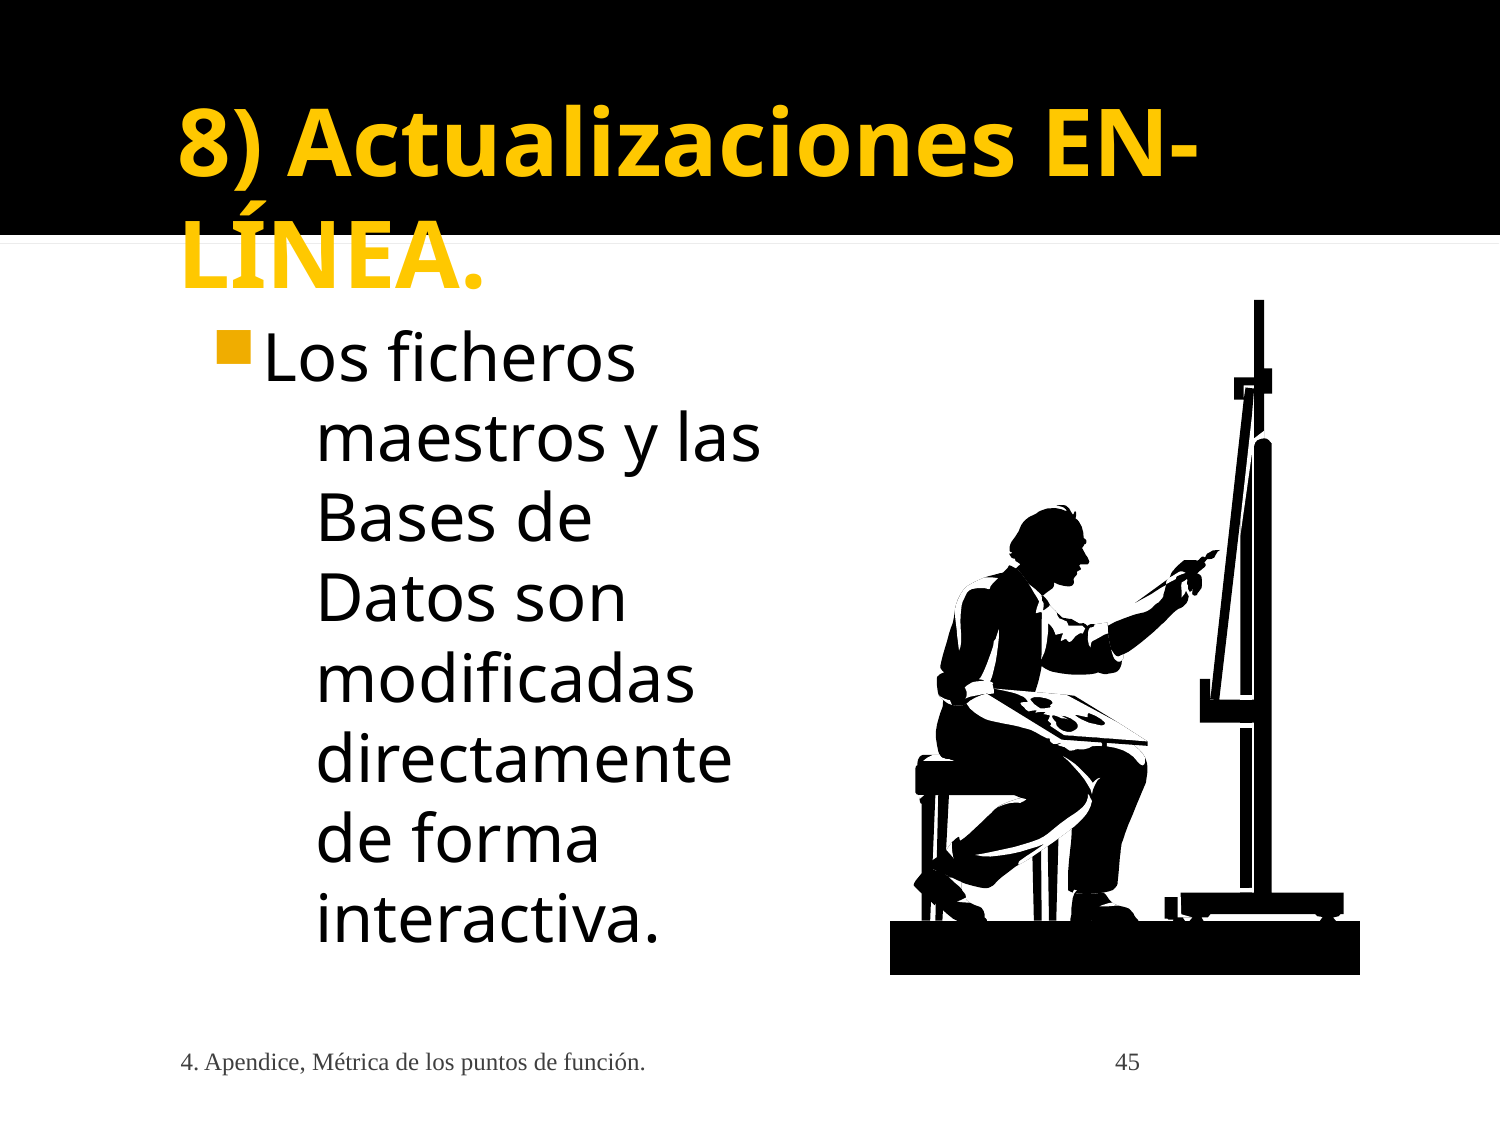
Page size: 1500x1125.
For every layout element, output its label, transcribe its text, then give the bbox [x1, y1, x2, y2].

text_box [890, 299, 1360, 975]
list Los ficheros maestros y las Bases de Datos son modificadas directamente de forma interactiva. [162, 299, 788, 976]
title 8) Actualizaciones EN-LÍNEA. [162, 75, 1438, 263]
text_box 4. Apendice, Métrica de los puntos de función. [162, 1037, 951, 1075]
text_box [1100, 1037, 1438, 1075]
